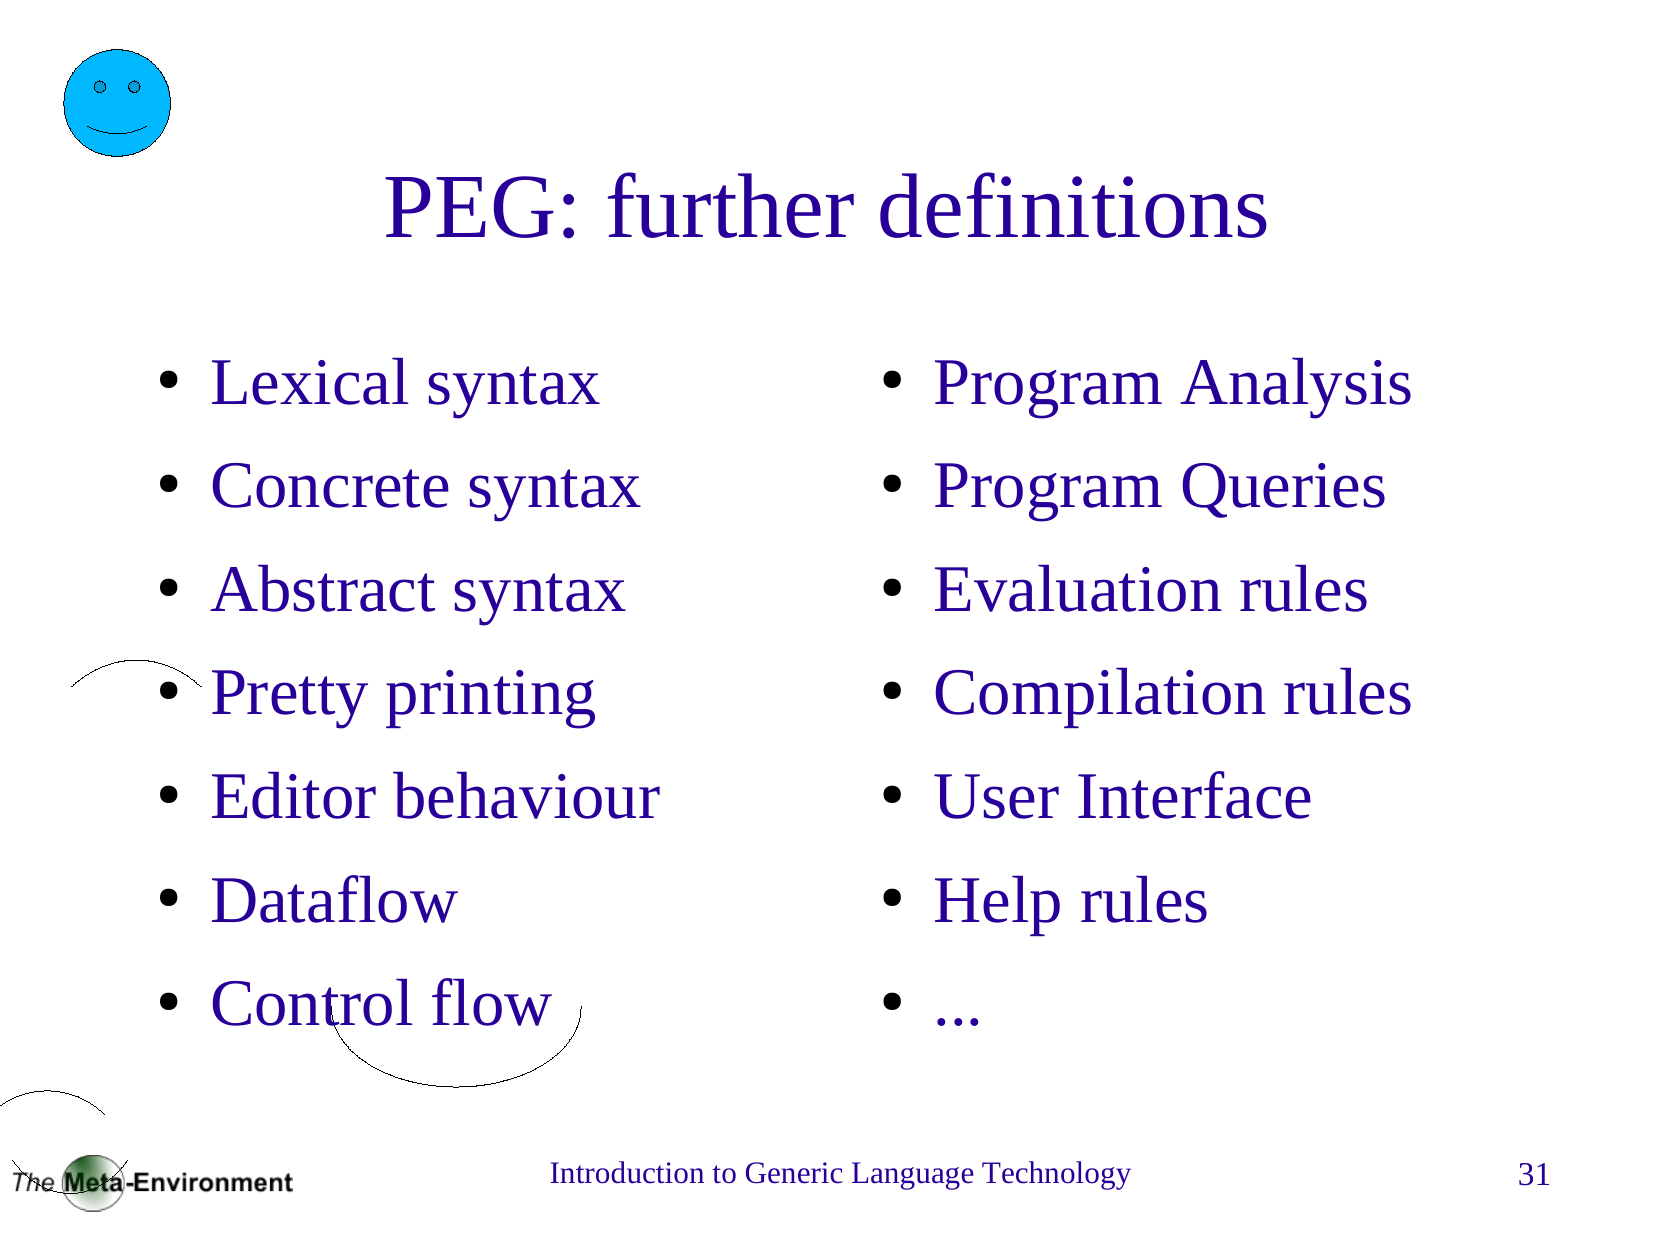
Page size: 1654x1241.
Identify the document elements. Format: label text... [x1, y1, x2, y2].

picture [13, 1155, 293, 1212]
text_box [63, 49, 171, 157]
list Program Analysis Program Queries Evaluation rules Compilation rules User Interface Help rules ... [844, 344, 1534, 1127]
title PEG: further definitions [121, 102, 1534, 311]
list Lexical syntax Concrete syntax Abstract syntax Pretty printing Editor behaviour Dataflow Control flow [121, 344, 811, 1127]
